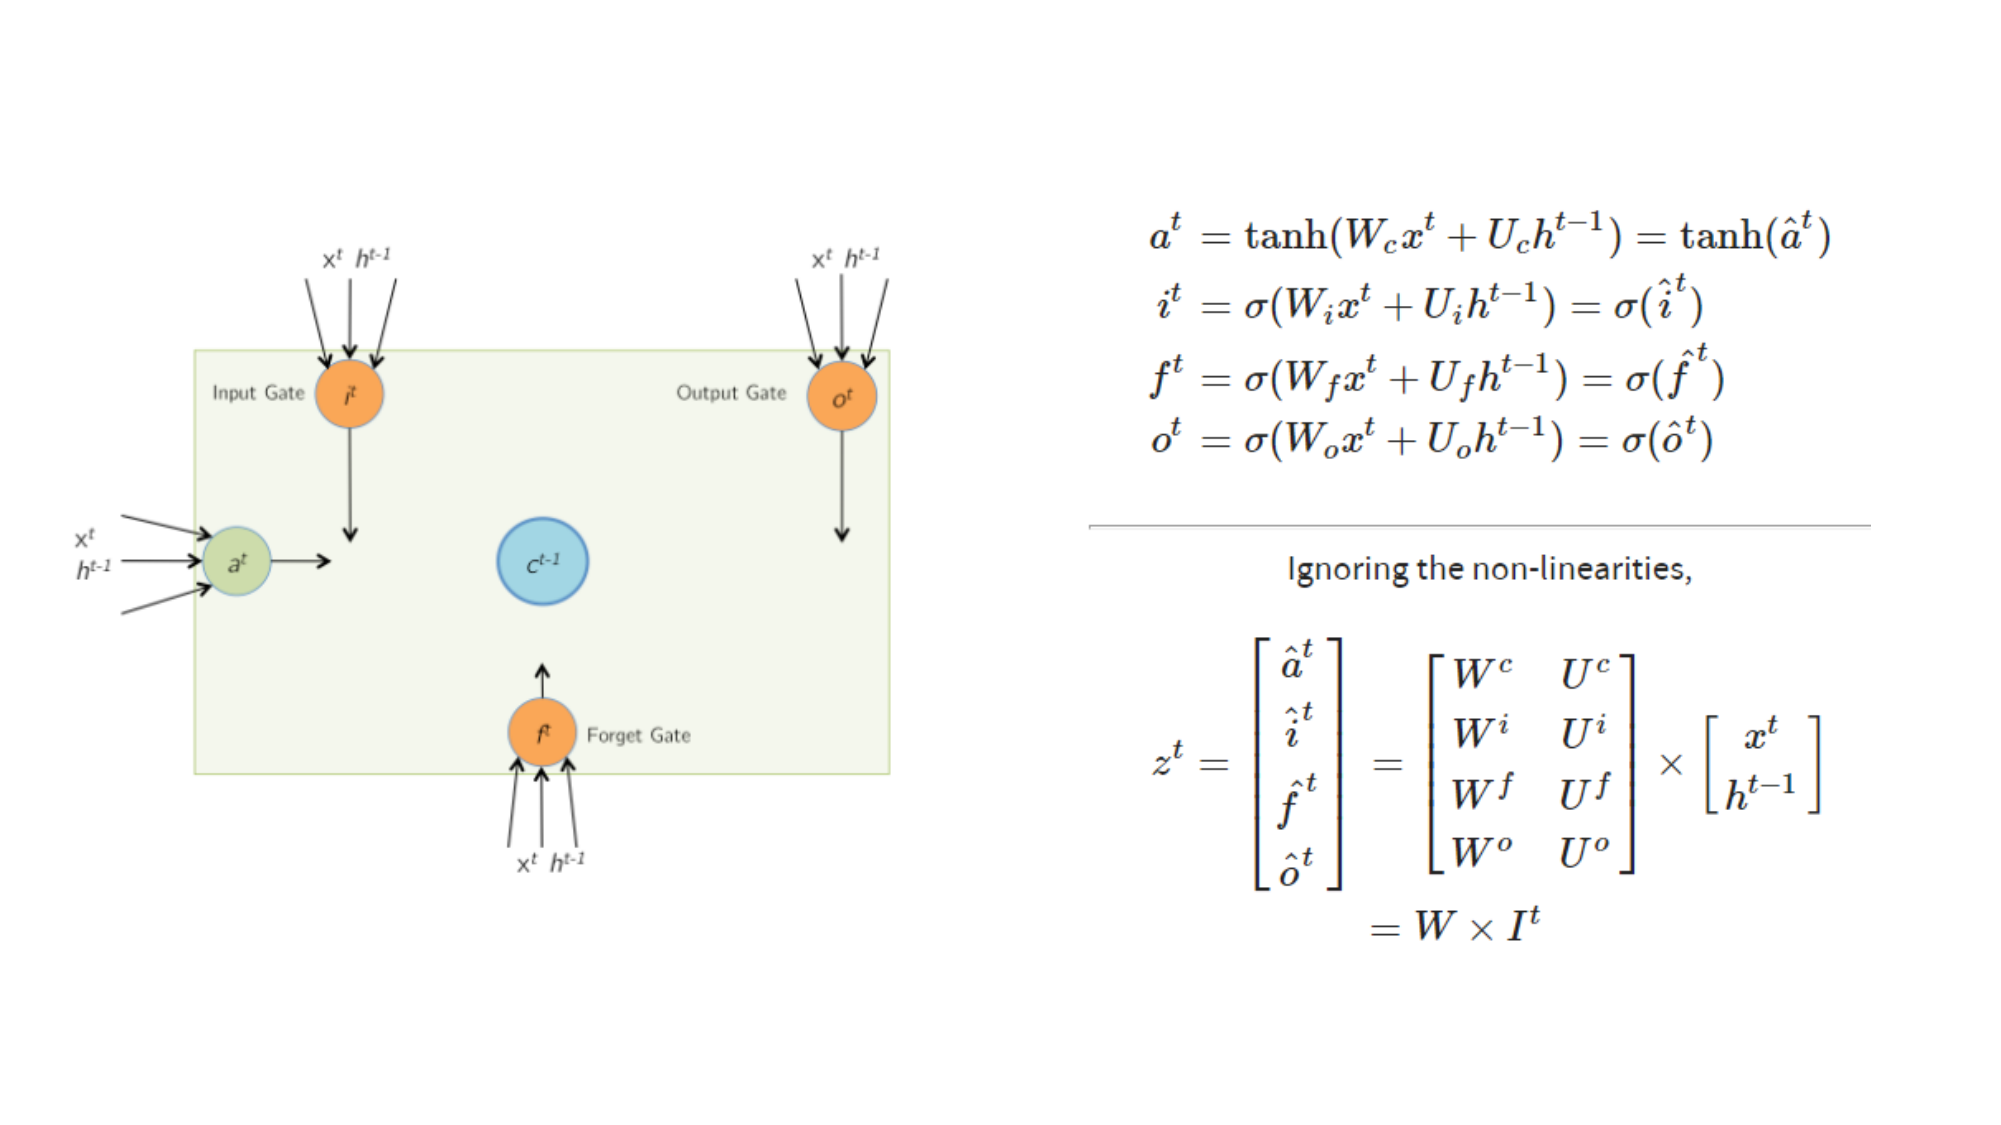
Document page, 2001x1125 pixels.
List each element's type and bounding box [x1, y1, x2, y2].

picture [53, 204, 1871, 954]
